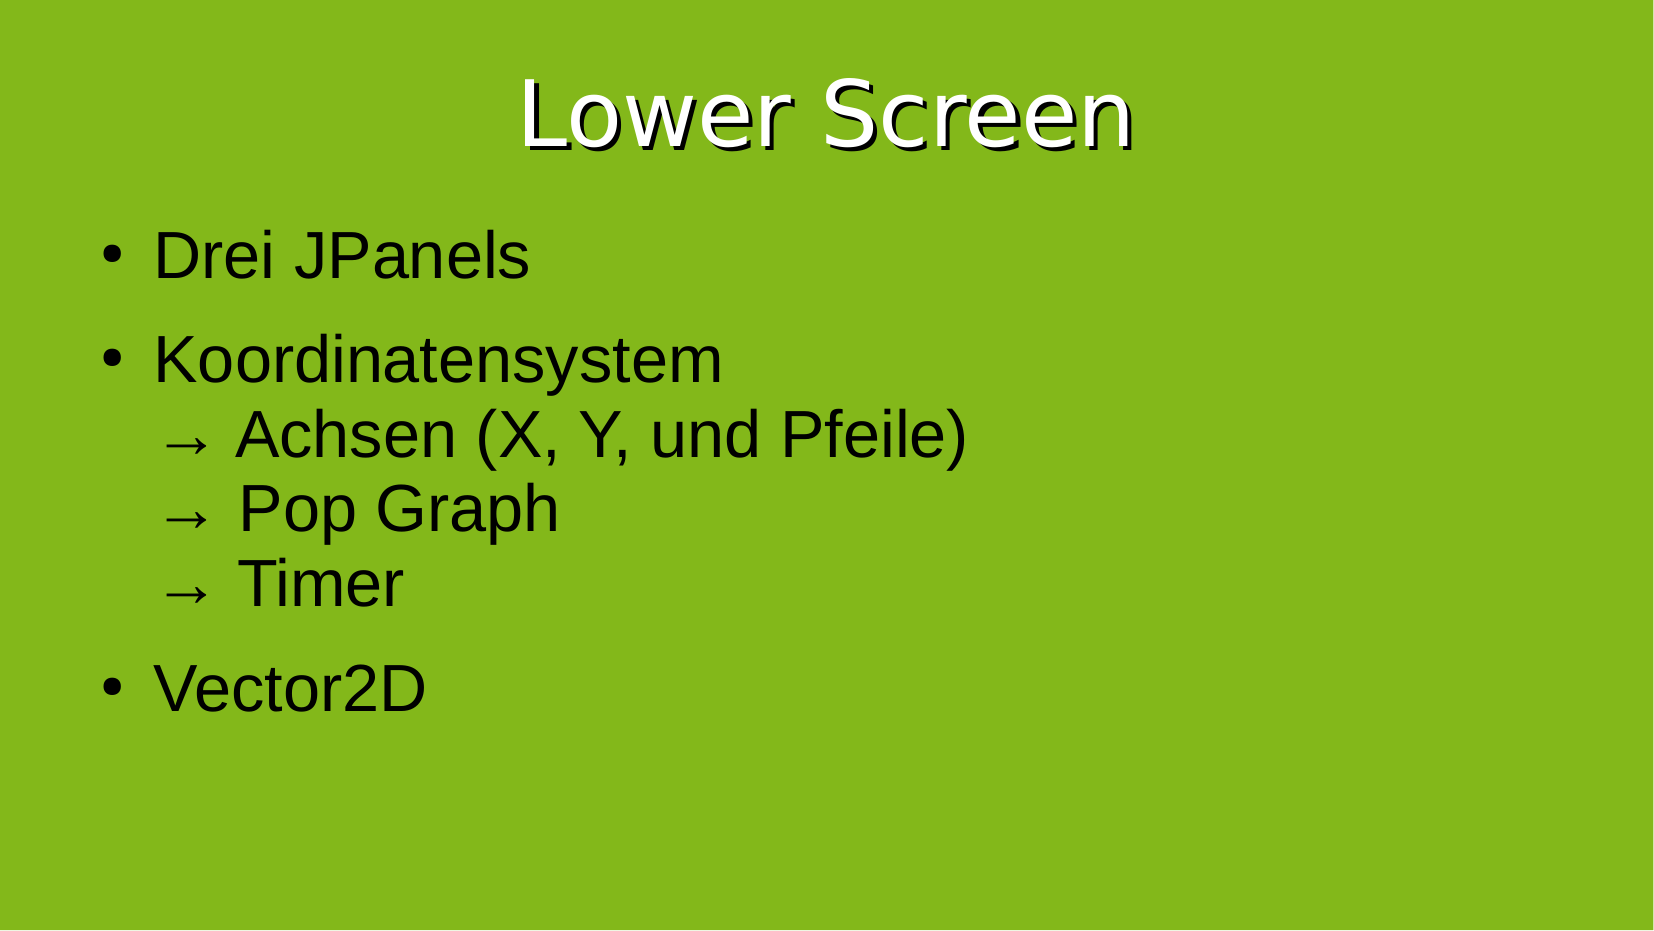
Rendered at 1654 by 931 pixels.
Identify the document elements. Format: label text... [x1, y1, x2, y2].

list Drei JPanels Koordinatensystem → Achsen (X, Y, und Pfeile) → Pop Graph → Timer Vector2D [82, 217, 1571, 758]
title Lower Screen [82, 37, 1571, 193]
